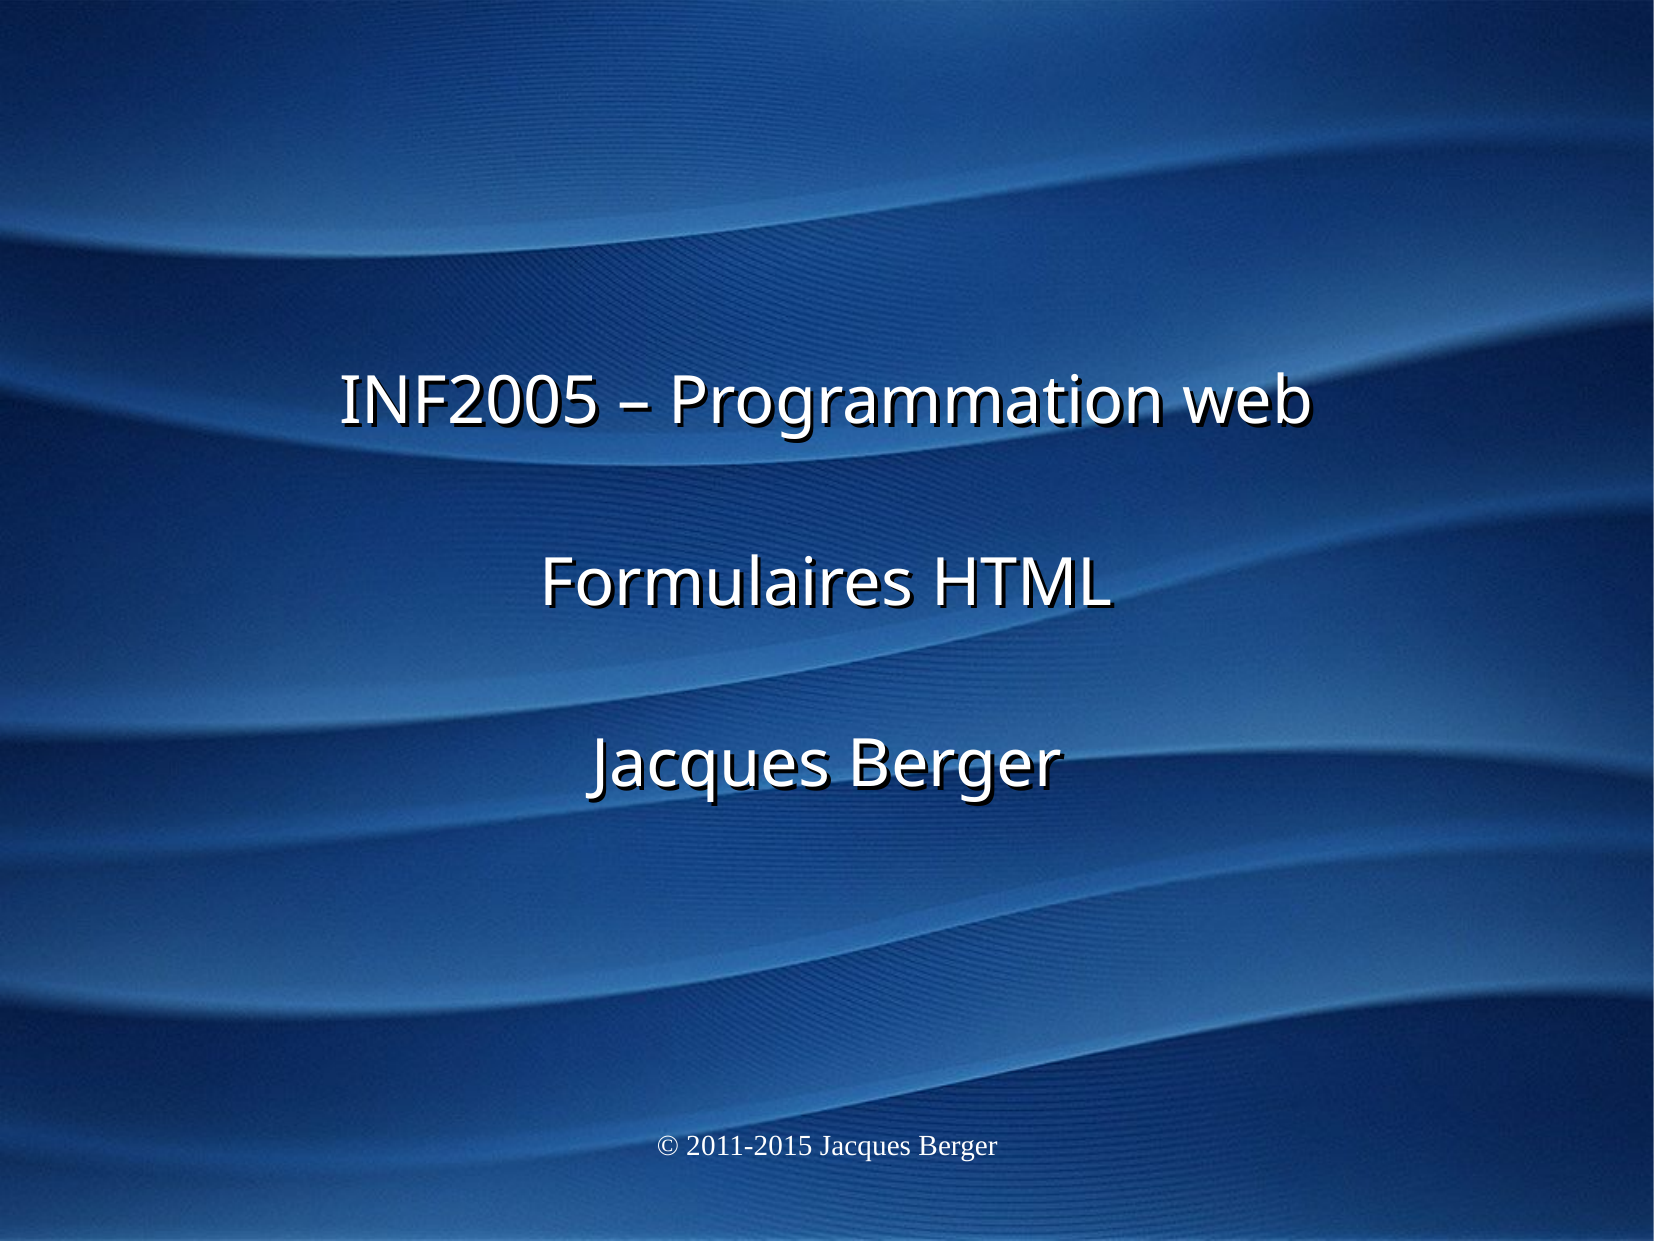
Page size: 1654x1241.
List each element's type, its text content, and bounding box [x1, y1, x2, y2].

subtitle INF2005 – Programmation web Formulaires HTML Jacques Berger [82, 56, 1571, 1102]
picture [0, 0, 1654, 1241]
